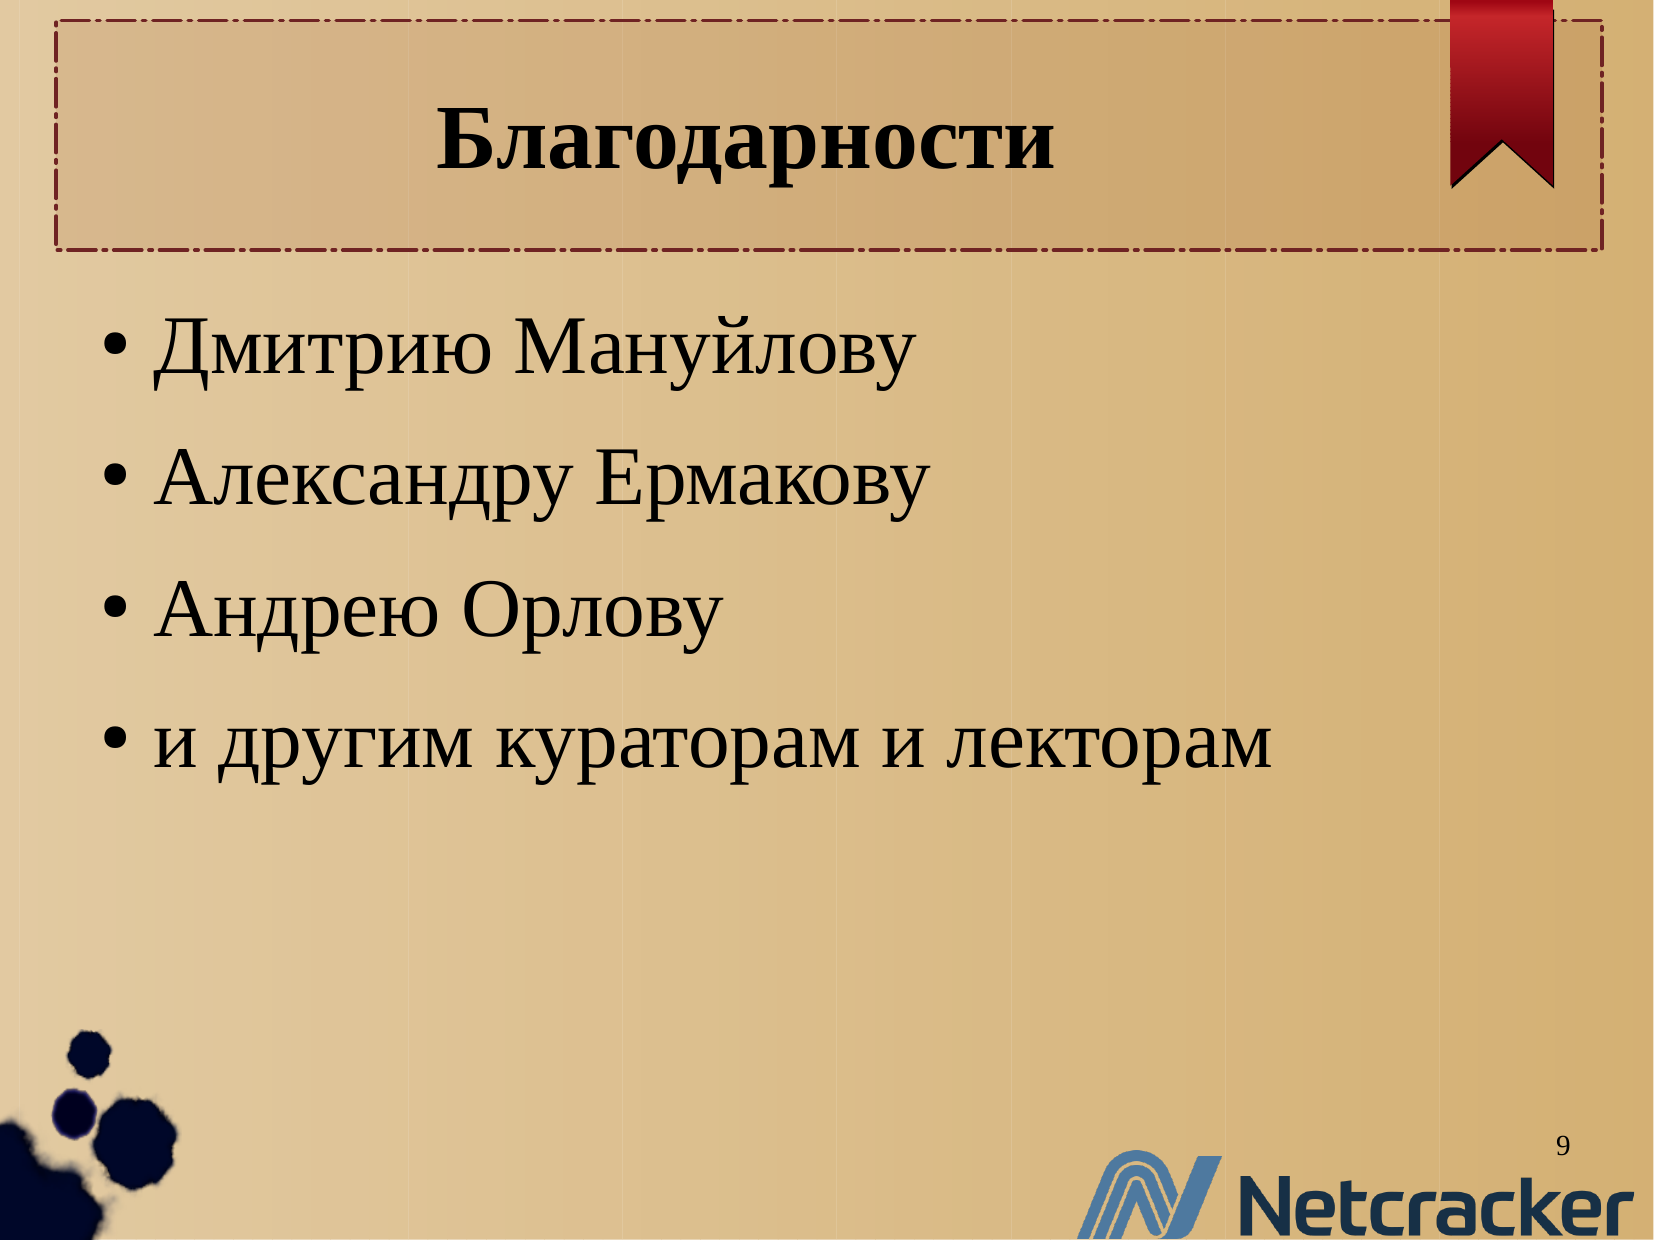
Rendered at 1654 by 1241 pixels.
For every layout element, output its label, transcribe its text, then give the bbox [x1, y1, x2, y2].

title Благодарности [82, 47, 1412, 229]
list Дмитрию Мануйлову Александру Ермакову Андрею Орлову и другим кураторам и лекторам [82, 299, 1571, 1019]
picture [1074, 1148, 1636, 1240]
